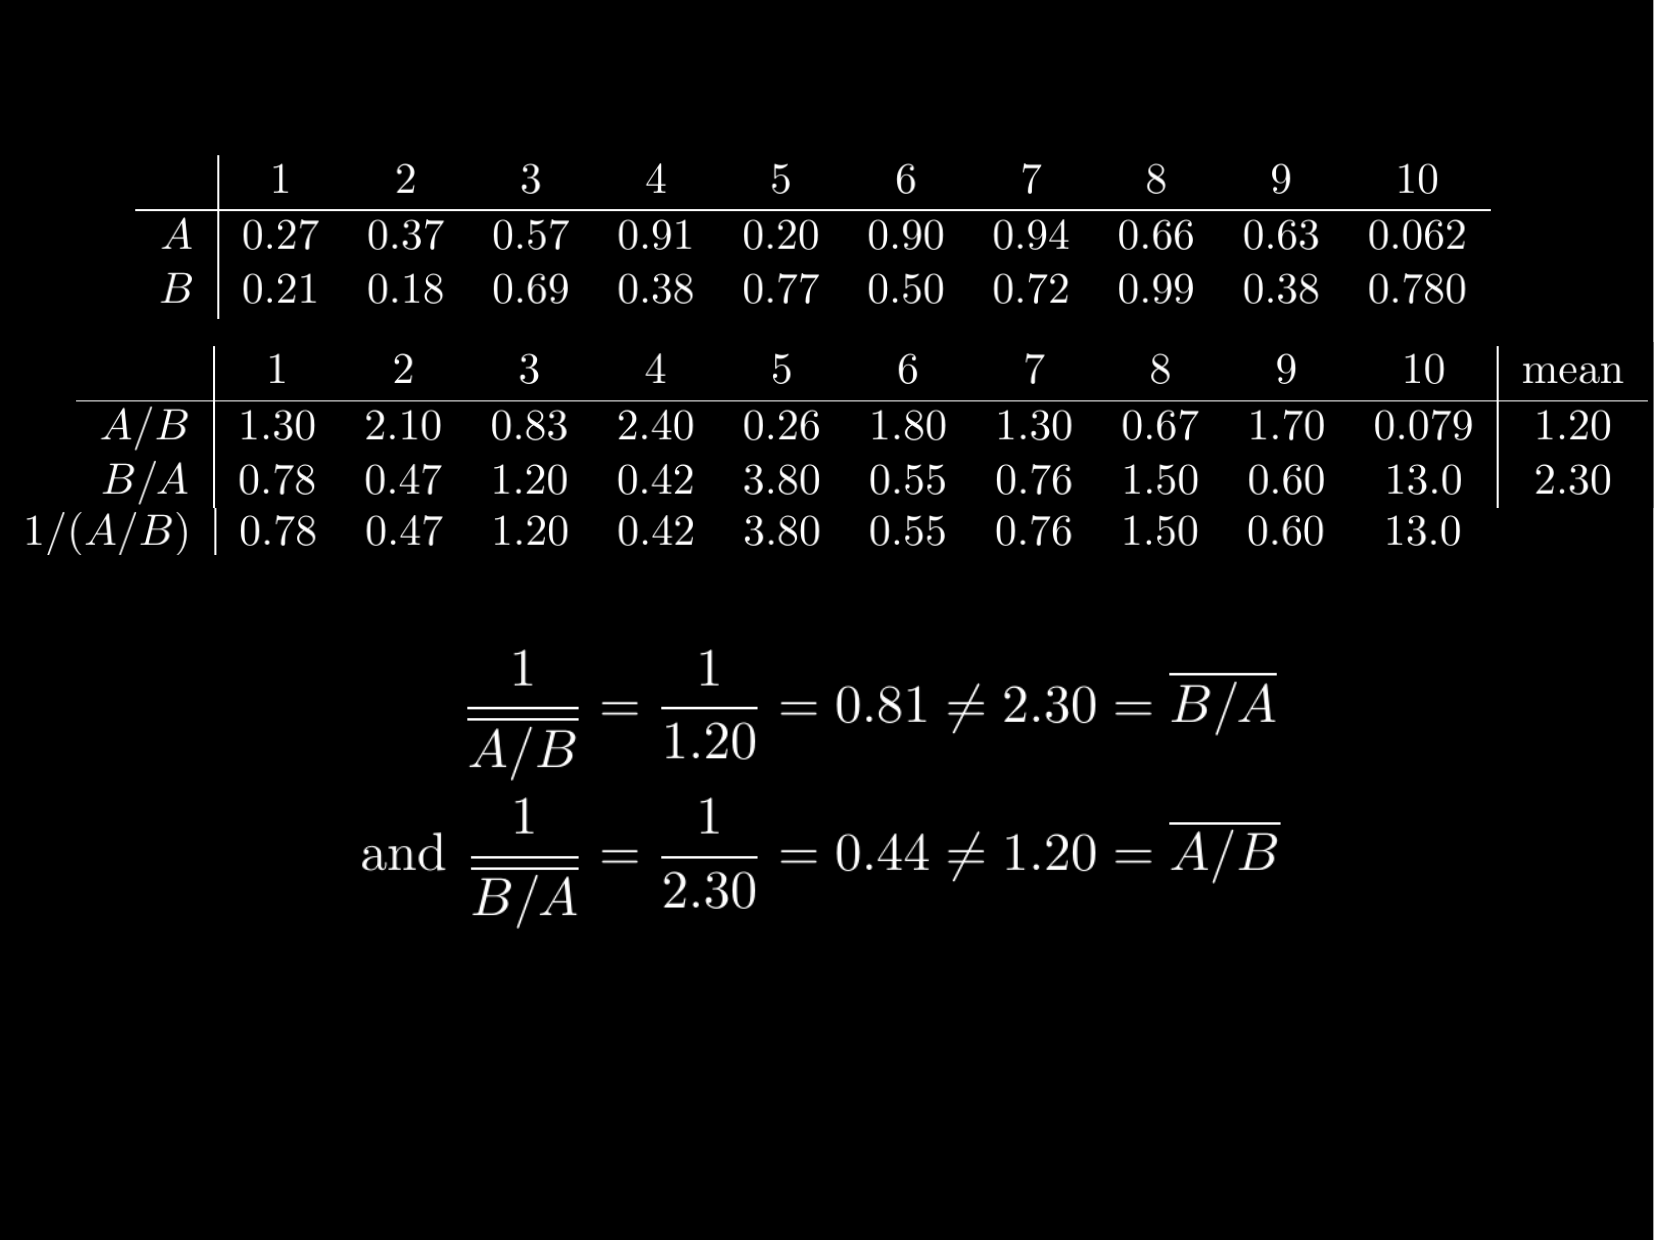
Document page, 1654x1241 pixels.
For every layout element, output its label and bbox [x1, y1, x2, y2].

picture [326, 648, 1312, 934]
picture [0, 338, 1654, 555]
picture [118, 144, 1501, 321]
